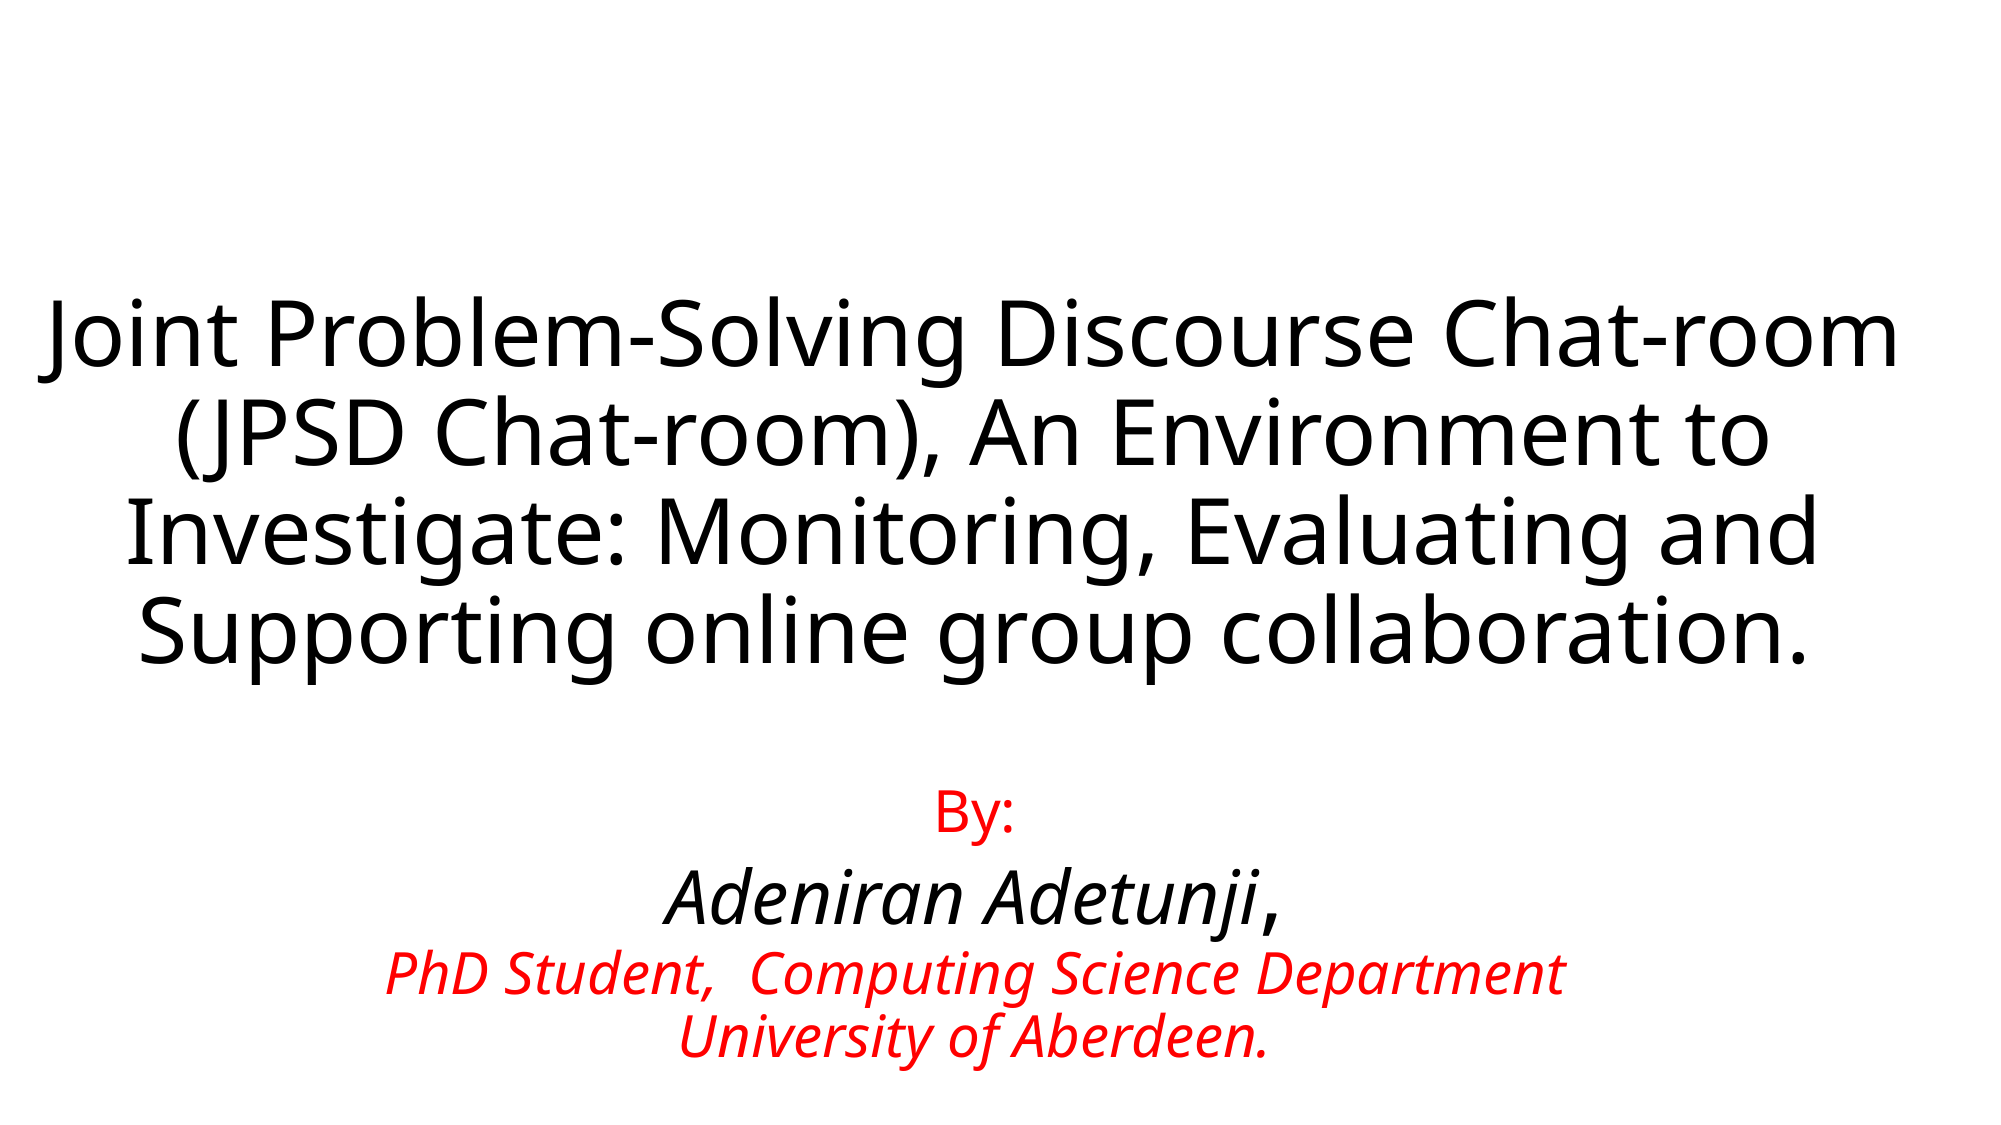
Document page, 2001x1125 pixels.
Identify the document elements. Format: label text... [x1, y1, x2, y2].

title Joint Problem-Solving Discourse Chat-room (JPSD Chat-room), An Environment to Investigate: Monitoring, Evaluating and Supporting online group collaboration. By: Adeniran Adetunji, PhD Student, Computing Science Department University of Aberdeen. [18, 42, 1932, 1078]
